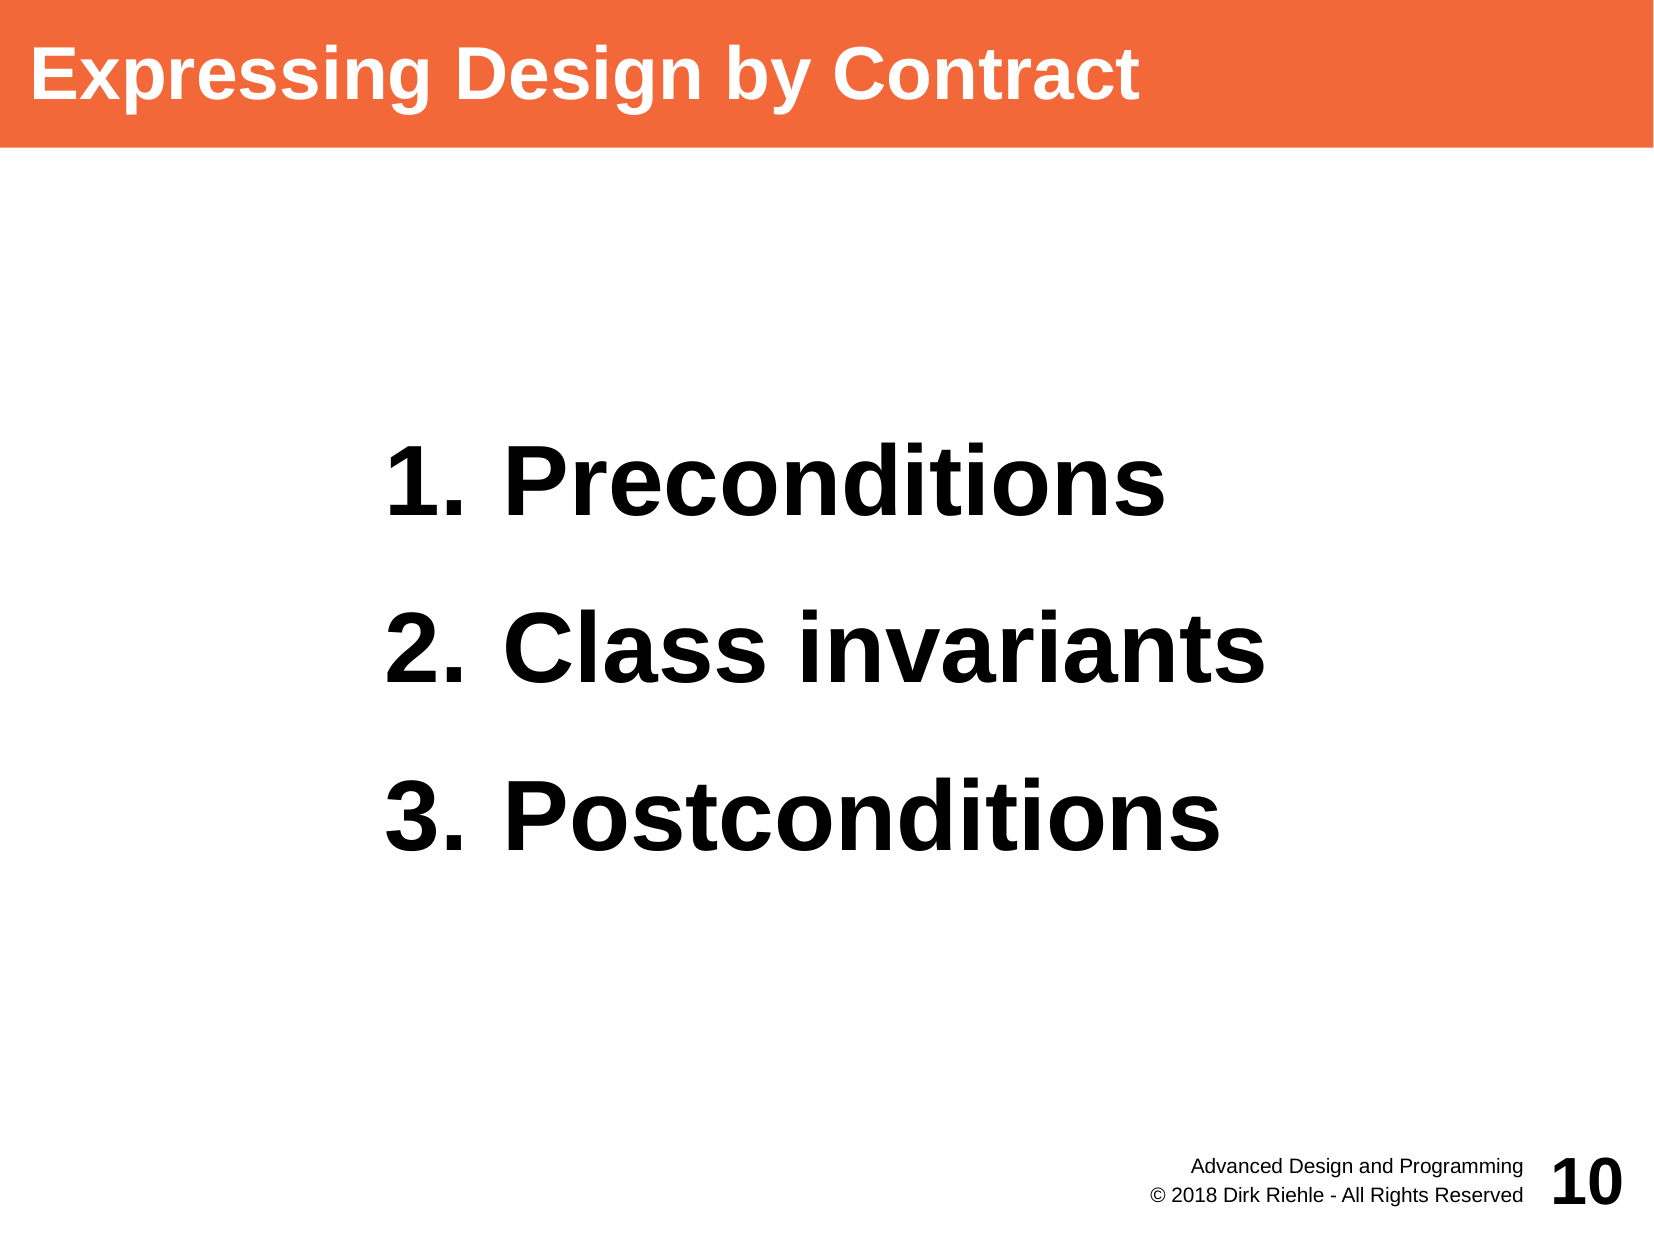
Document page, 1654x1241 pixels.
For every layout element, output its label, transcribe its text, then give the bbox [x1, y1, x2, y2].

title Expressing Design by Contract [0, 0, 1654, 148]
subtitle Preconditions Class invariants Postconditions [29, 177, 1625, 1063]
